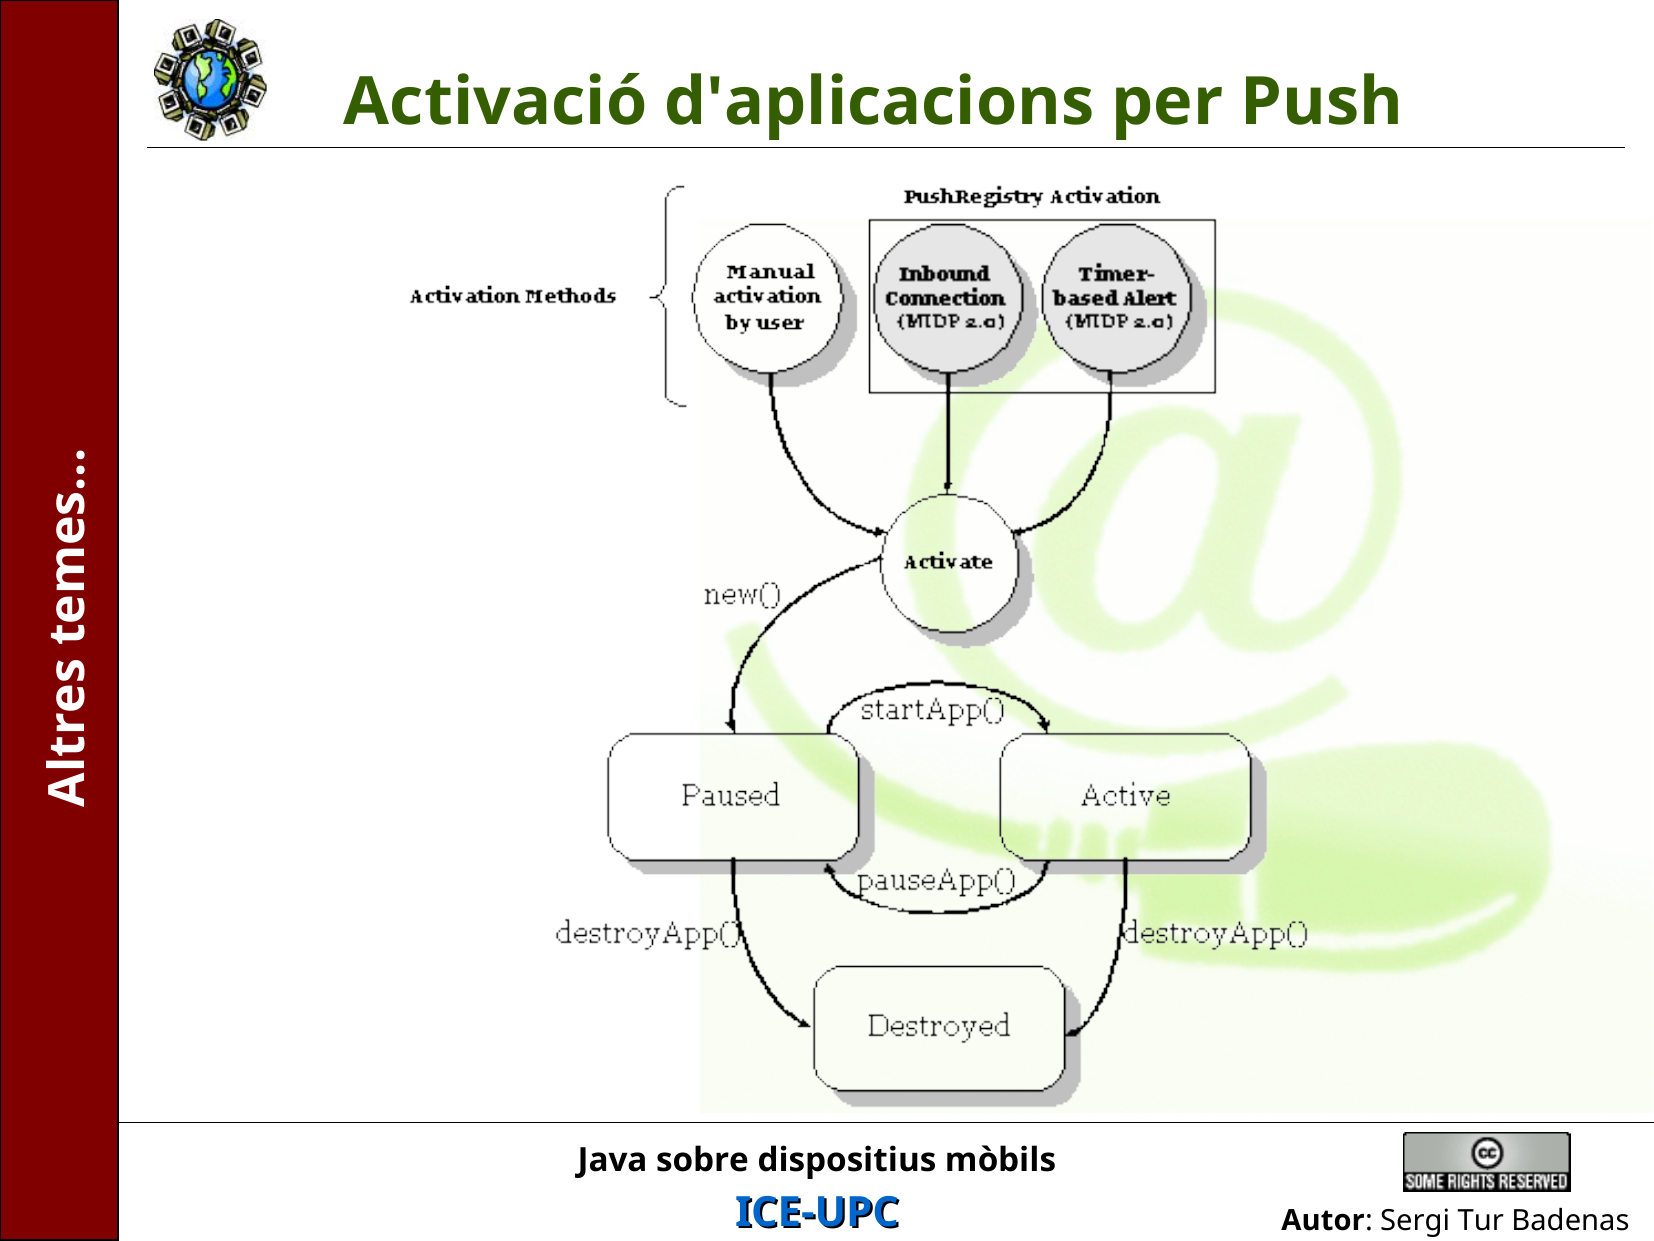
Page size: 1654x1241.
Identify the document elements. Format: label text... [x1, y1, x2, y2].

picture [1403, 1132, 1571, 1192]
picture [154, 19, 268, 56]
title Activació d'aplicacions per Push [129, 56, 1619, 141]
picture [395, 173, 1654, 1113]
